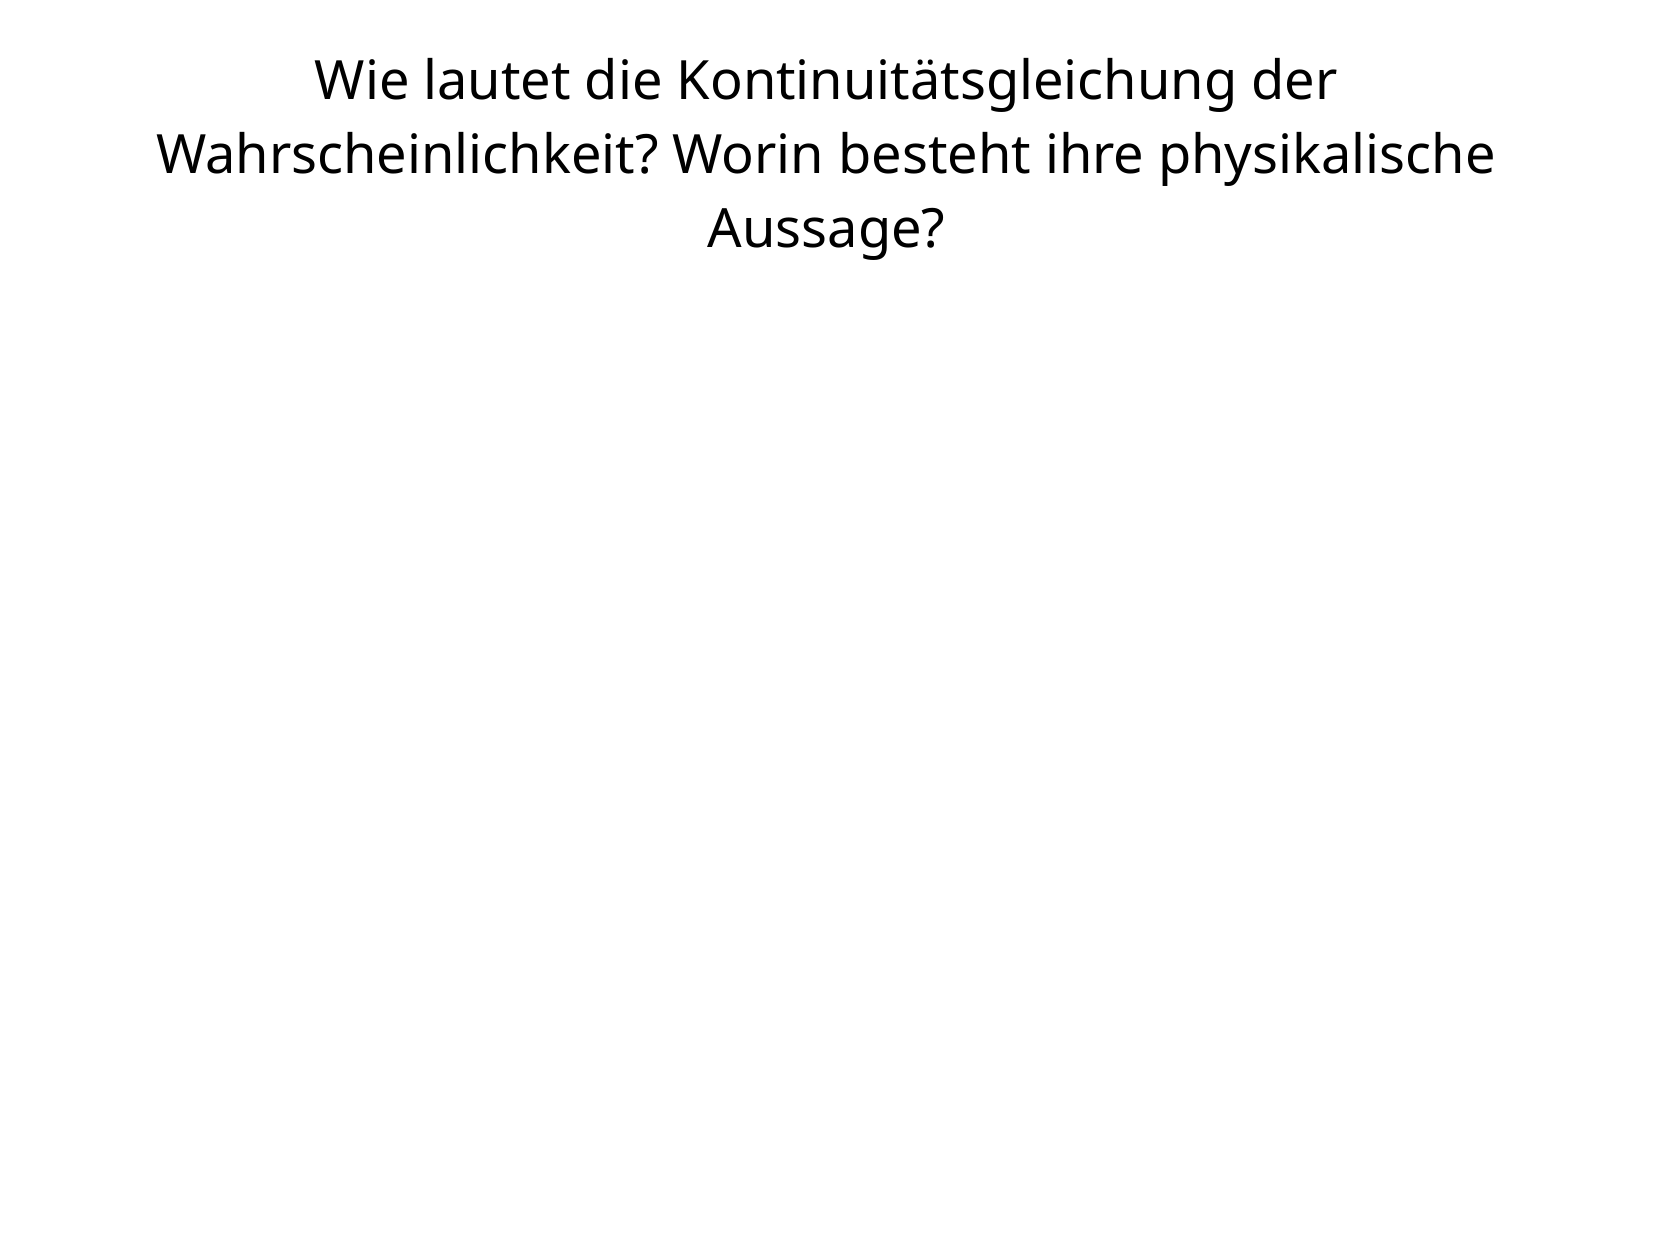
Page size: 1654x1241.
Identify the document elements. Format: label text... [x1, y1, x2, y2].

title Wie lautet die Kontinuitätsgleichung der Wahrscheinlichkeit? Worin besteht ihre physikalische Aussage? [82, 49, 1571, 257]
